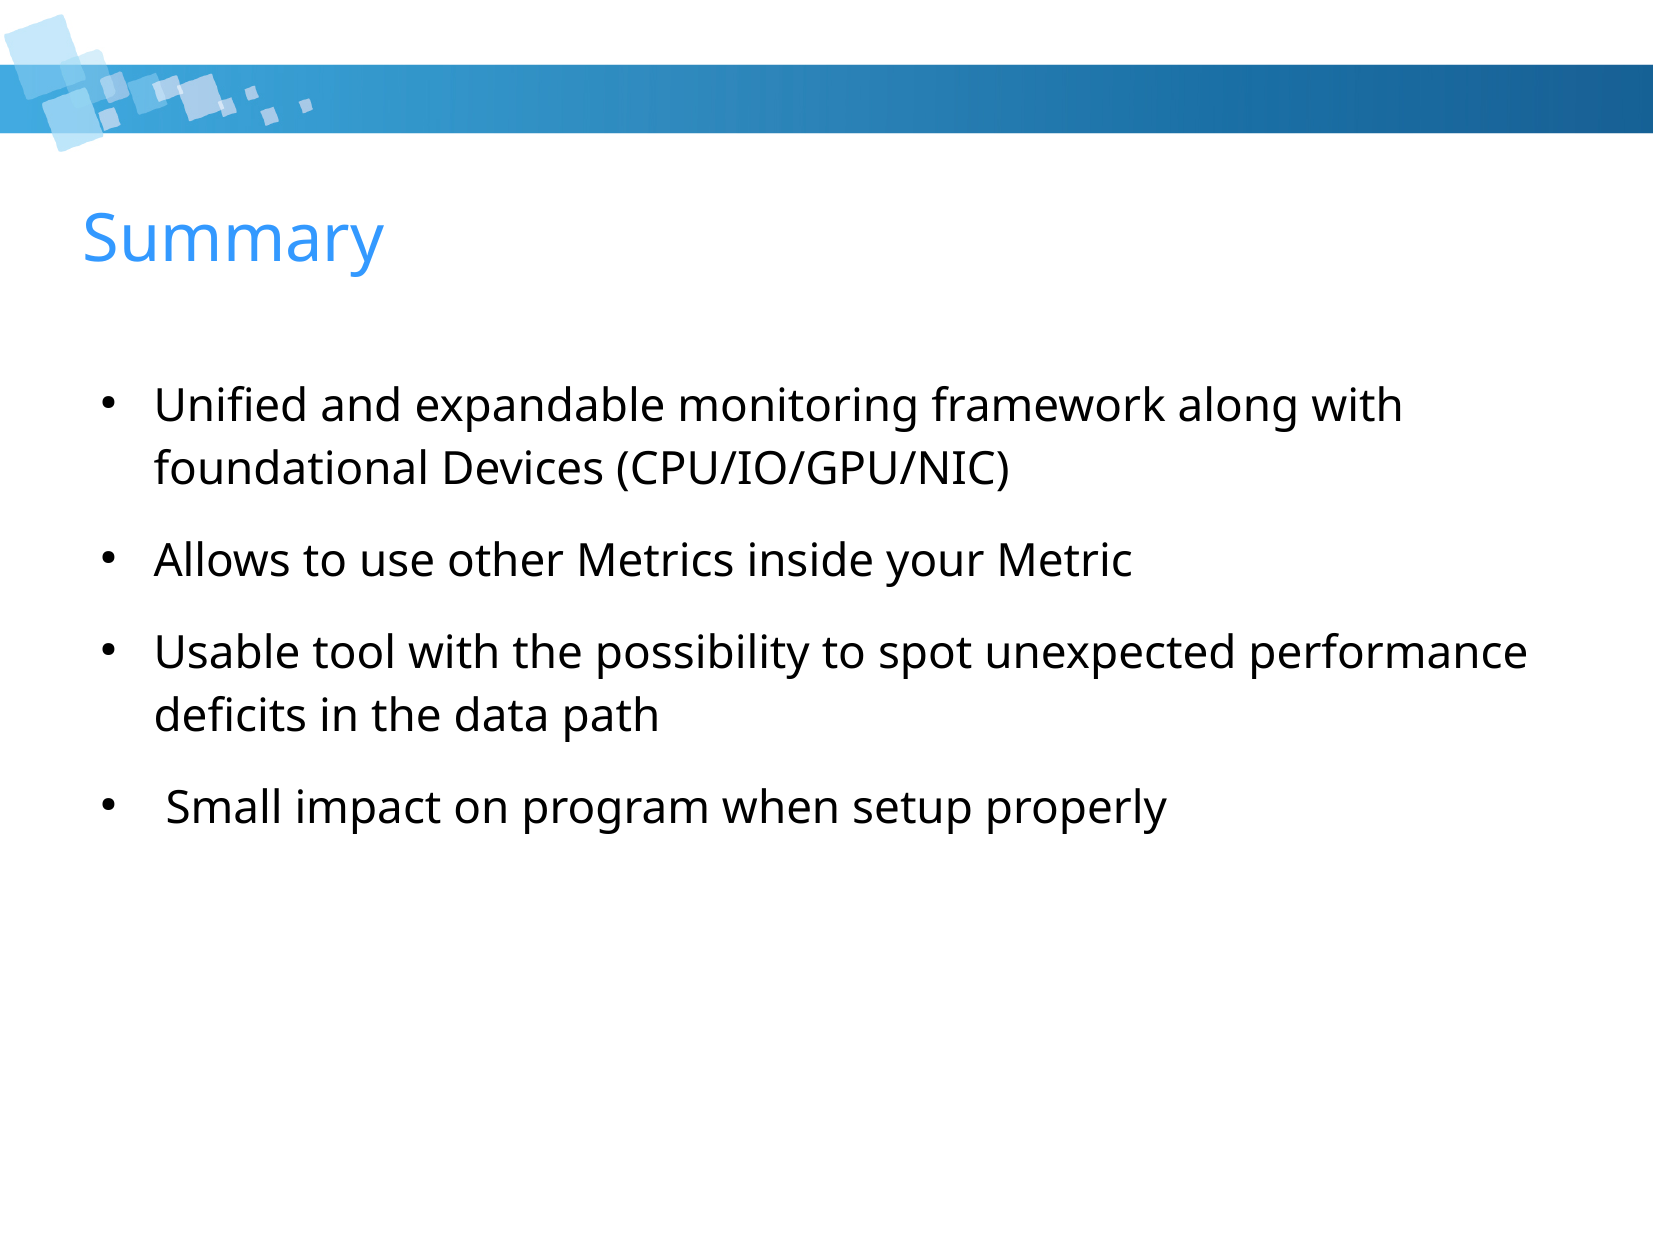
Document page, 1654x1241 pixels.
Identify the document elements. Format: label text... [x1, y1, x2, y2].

picture [0, 0, 1653, 1238]
list Unified and expandable monitoring framework along with foundational Devices (CPU/IO/GPU/NIC) Allows to use other Metrics inside your Metric Usable tool with the possibility to spot unexpected performance deficits in the data path Small impact on program when setup properly [82, 372, 1571, 1093]
title Summary [82, 132, 1571, 340]
